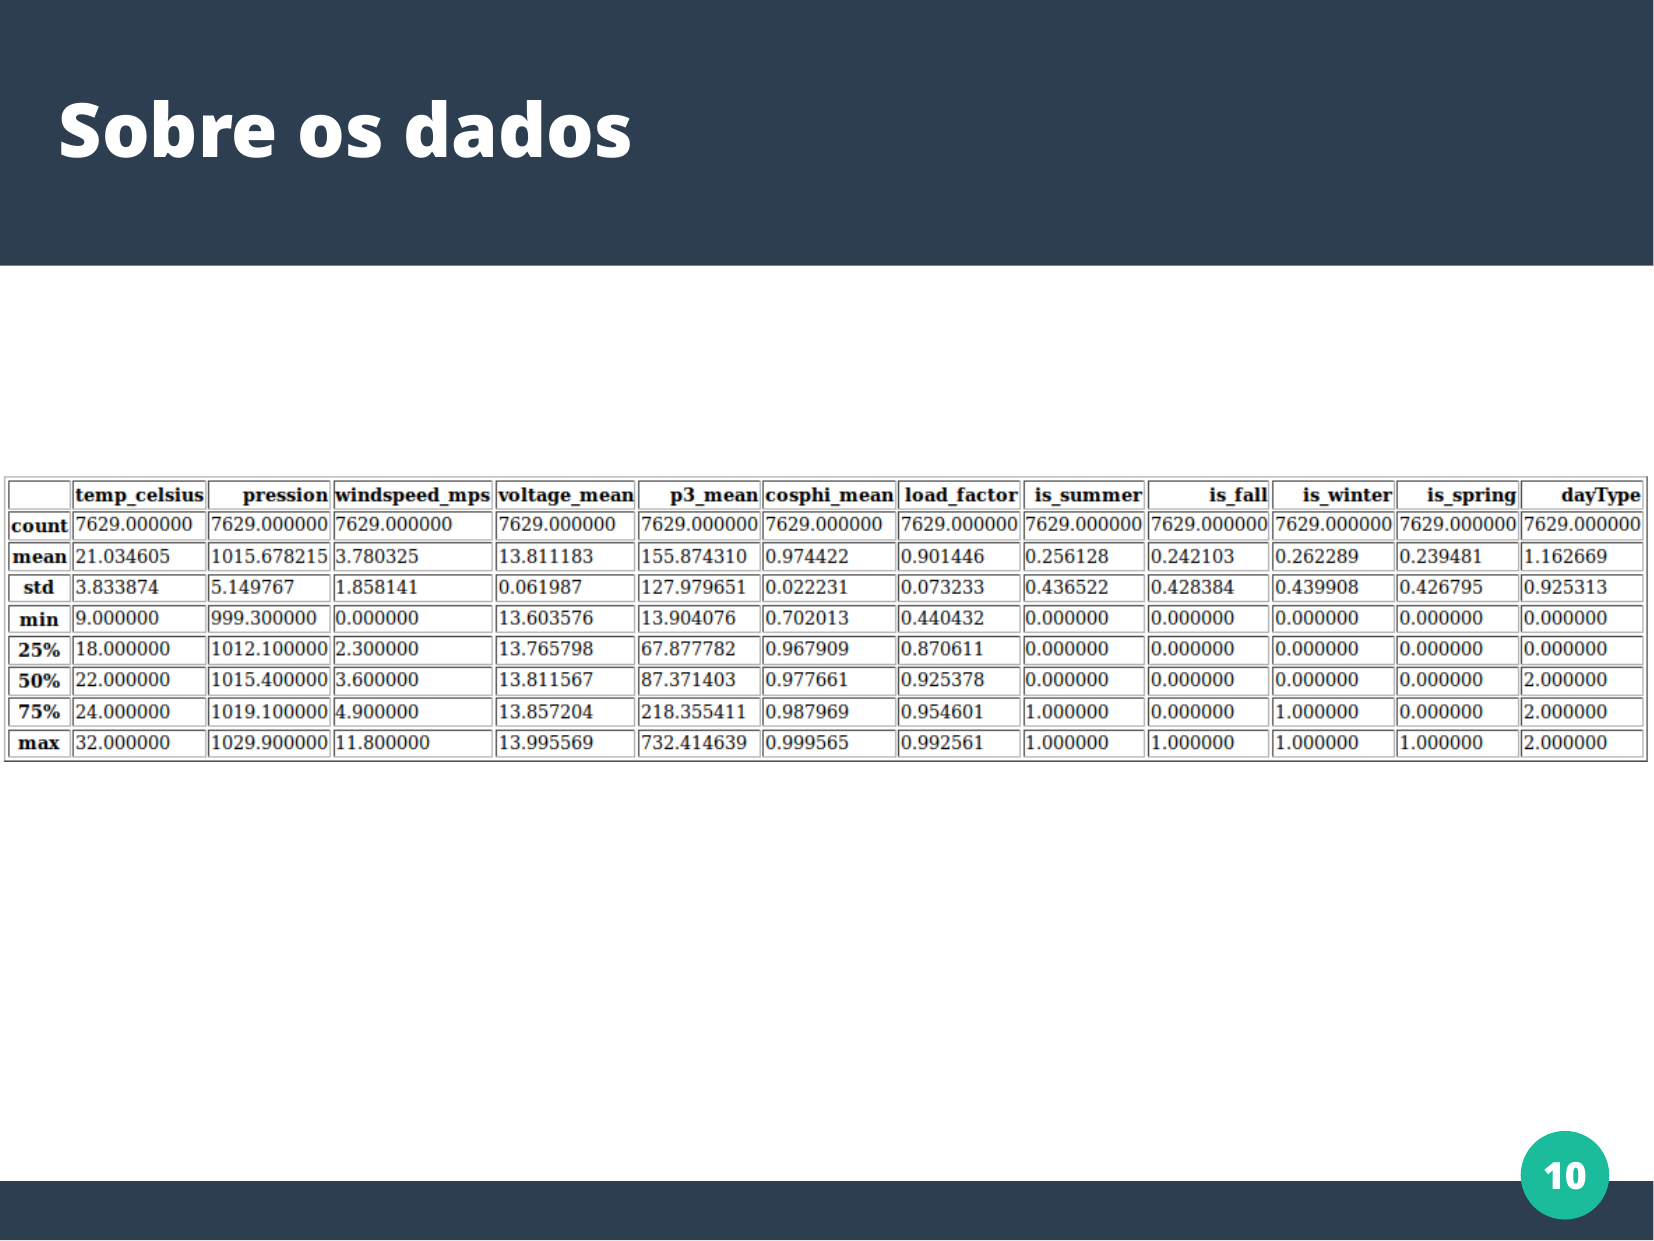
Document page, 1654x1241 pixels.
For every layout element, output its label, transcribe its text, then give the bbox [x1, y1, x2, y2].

title Sobre os dados [59, 49, 1595, 207]
picture [0, 475, 1654, 762]
